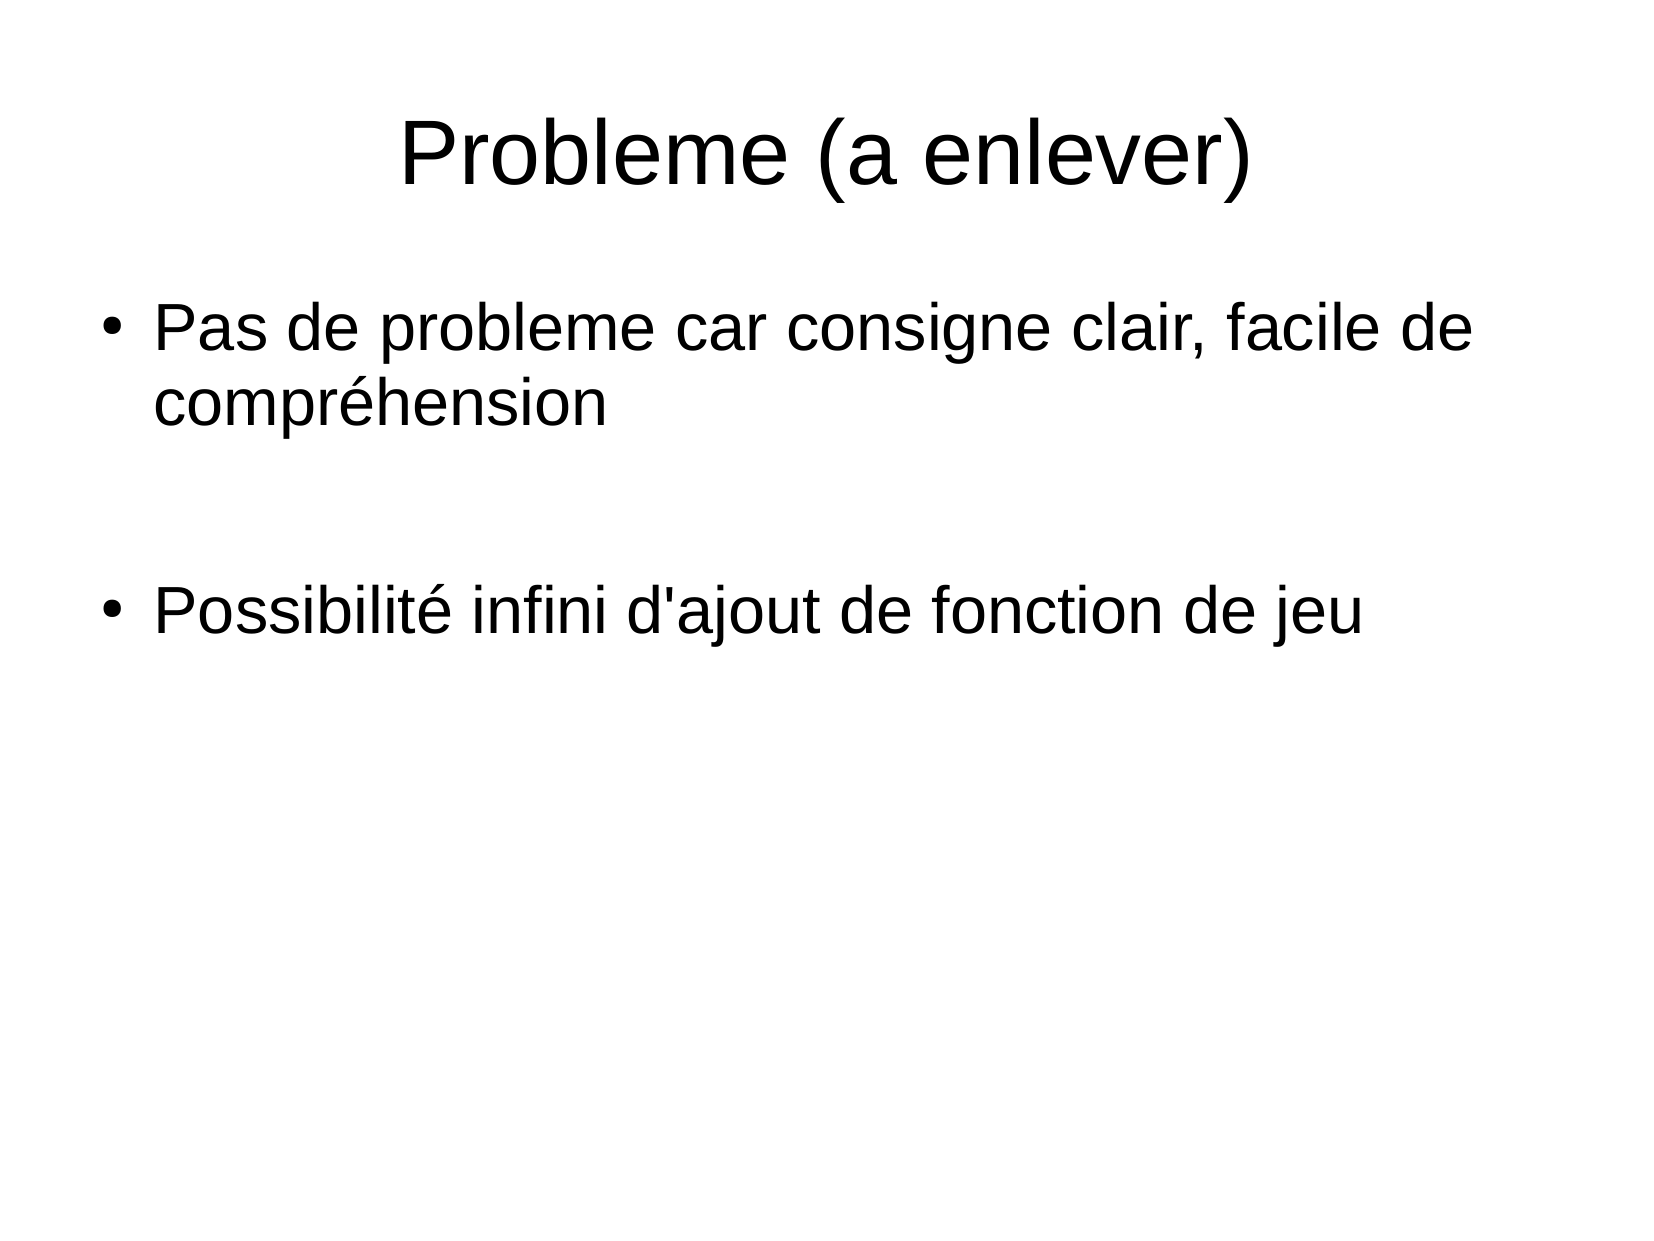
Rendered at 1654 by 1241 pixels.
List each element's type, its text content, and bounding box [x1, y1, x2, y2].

list Pas de probleme car consigne clair, facile de compréhension Possibilité infini d'ajout de fonction de jeu [82, 290, 1571, 1010]
title Probleme (a enlever) [82, 49, 1571, 257]
